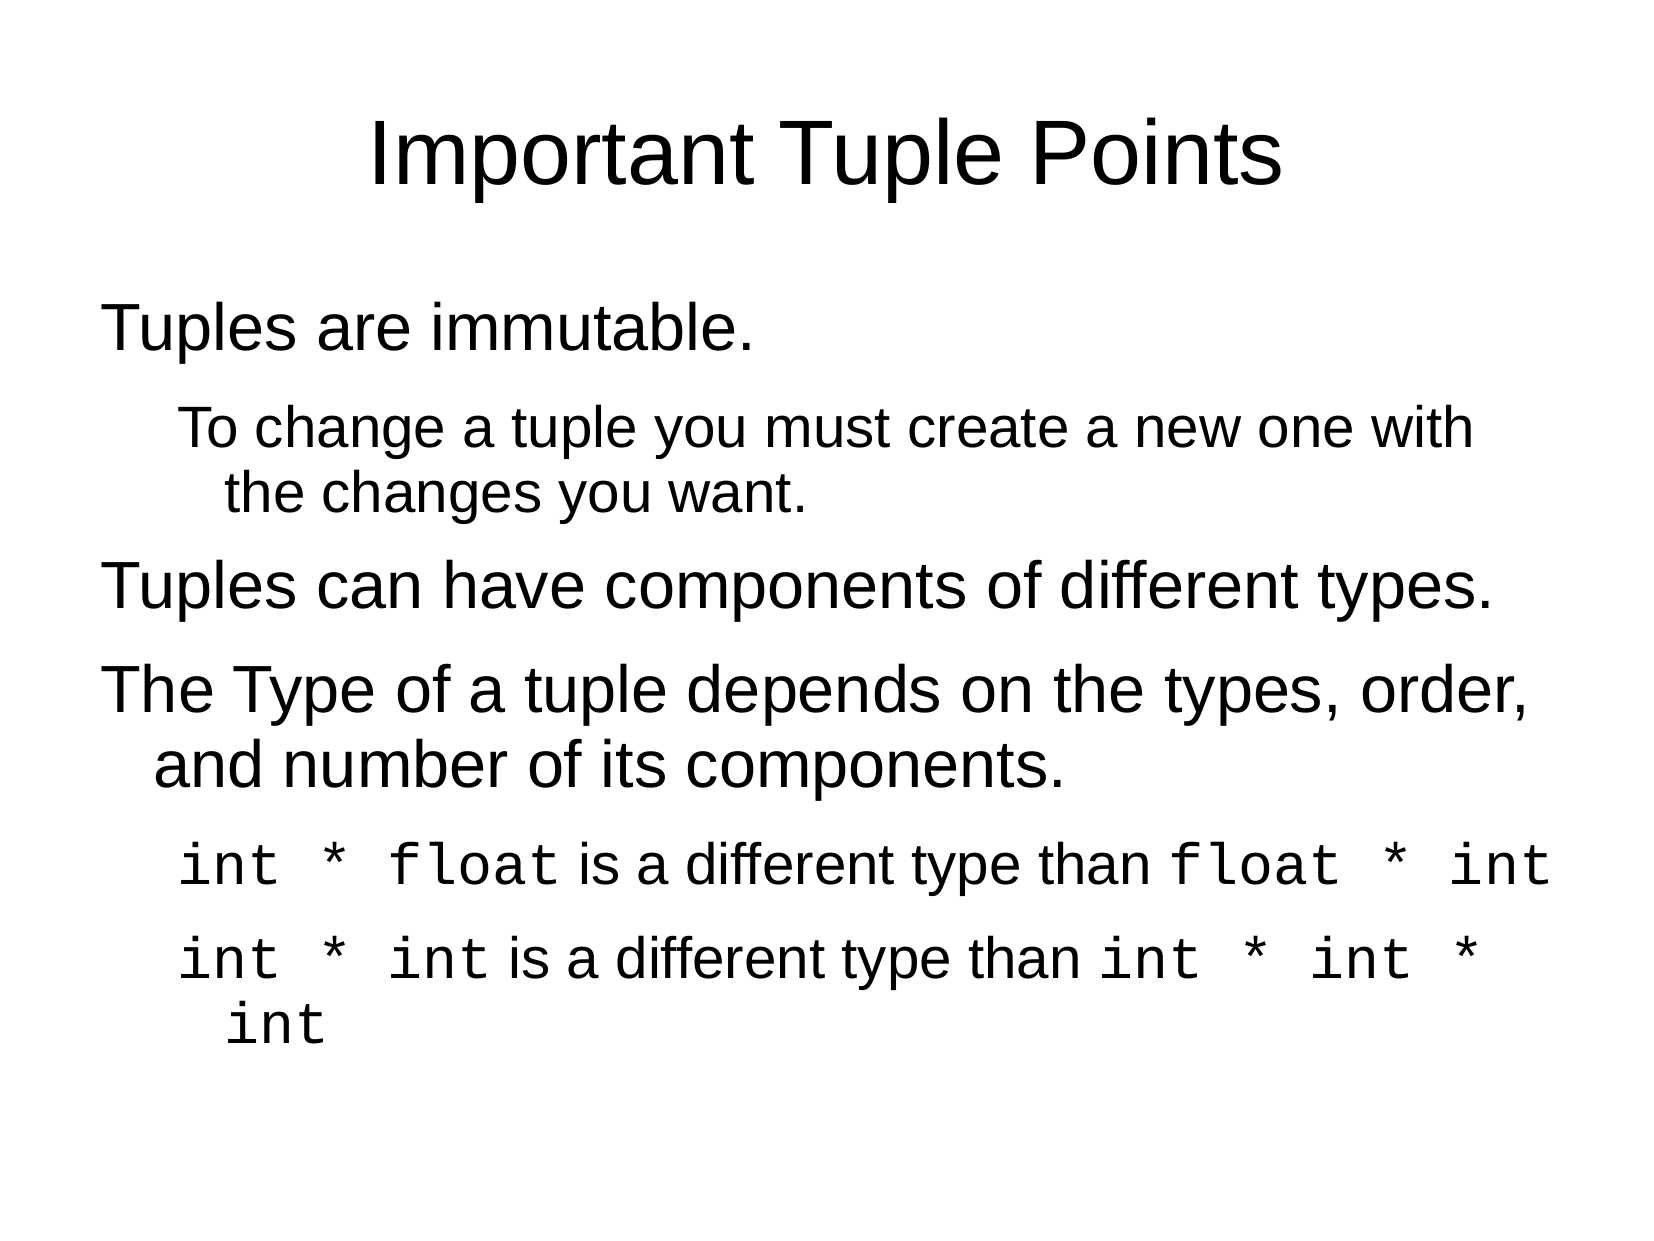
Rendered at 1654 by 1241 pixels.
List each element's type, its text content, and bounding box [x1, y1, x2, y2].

list Tuples are immutable. To change a tuple you must create a new one with the changes you want. Tuples can have components of different types. The Type of a tuple depends on the types, order, and number of its components. int * float is a different type than float * int int * int is a different type than int * int * int [82, 290, 1571, 1115]
title Important Tuple Points [82, 56, 1571, 250]
